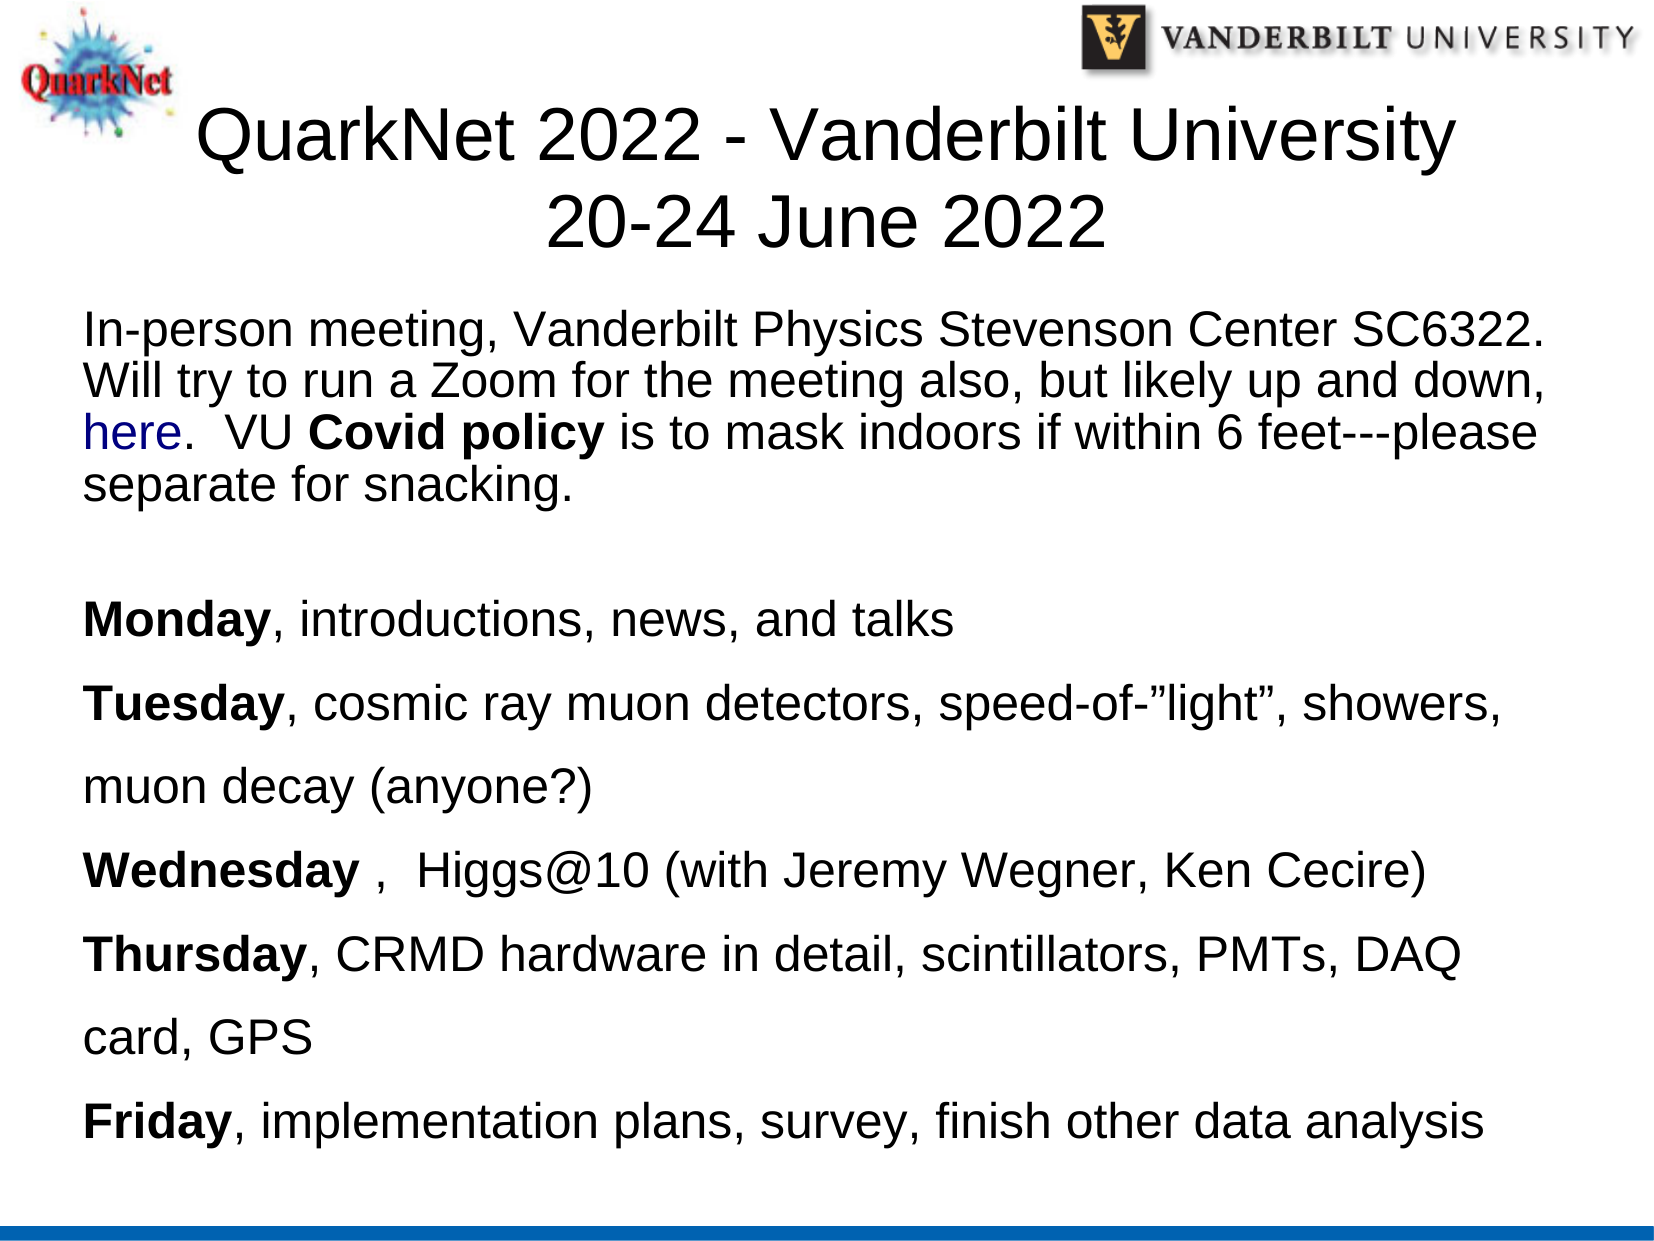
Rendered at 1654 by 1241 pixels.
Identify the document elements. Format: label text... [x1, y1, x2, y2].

title QuarkNet 2022 - Vanderbilt University 20-24 June 2022 [82, 72, 1571, 281]
picture [1078, 1, 1649, 85]
subtitle In-person meeting, Vanderbilt Physics Stevenson Center SC6322. Will try to run a Zoom for the meeting also, but likely up and down, here. VU Covid policy is to mask indoors if within 6 feet---please separate for snacking. Monday, introductions, news, and talks Tuesday, cosmic ray muon detectors, speed-of-”light”, showers, muon decay (anyone?) Wednesday , Higgs@10 (with Jeremy Wegner, Ken Cecire) Thursday, CRMD hardware in detail, scintillators, PMTs, DAQ card, GPS Friday, implementation plans, survey, finish other data analysis [82, 304, 1571, 1149]
picture [4, 1, 188, 152]
